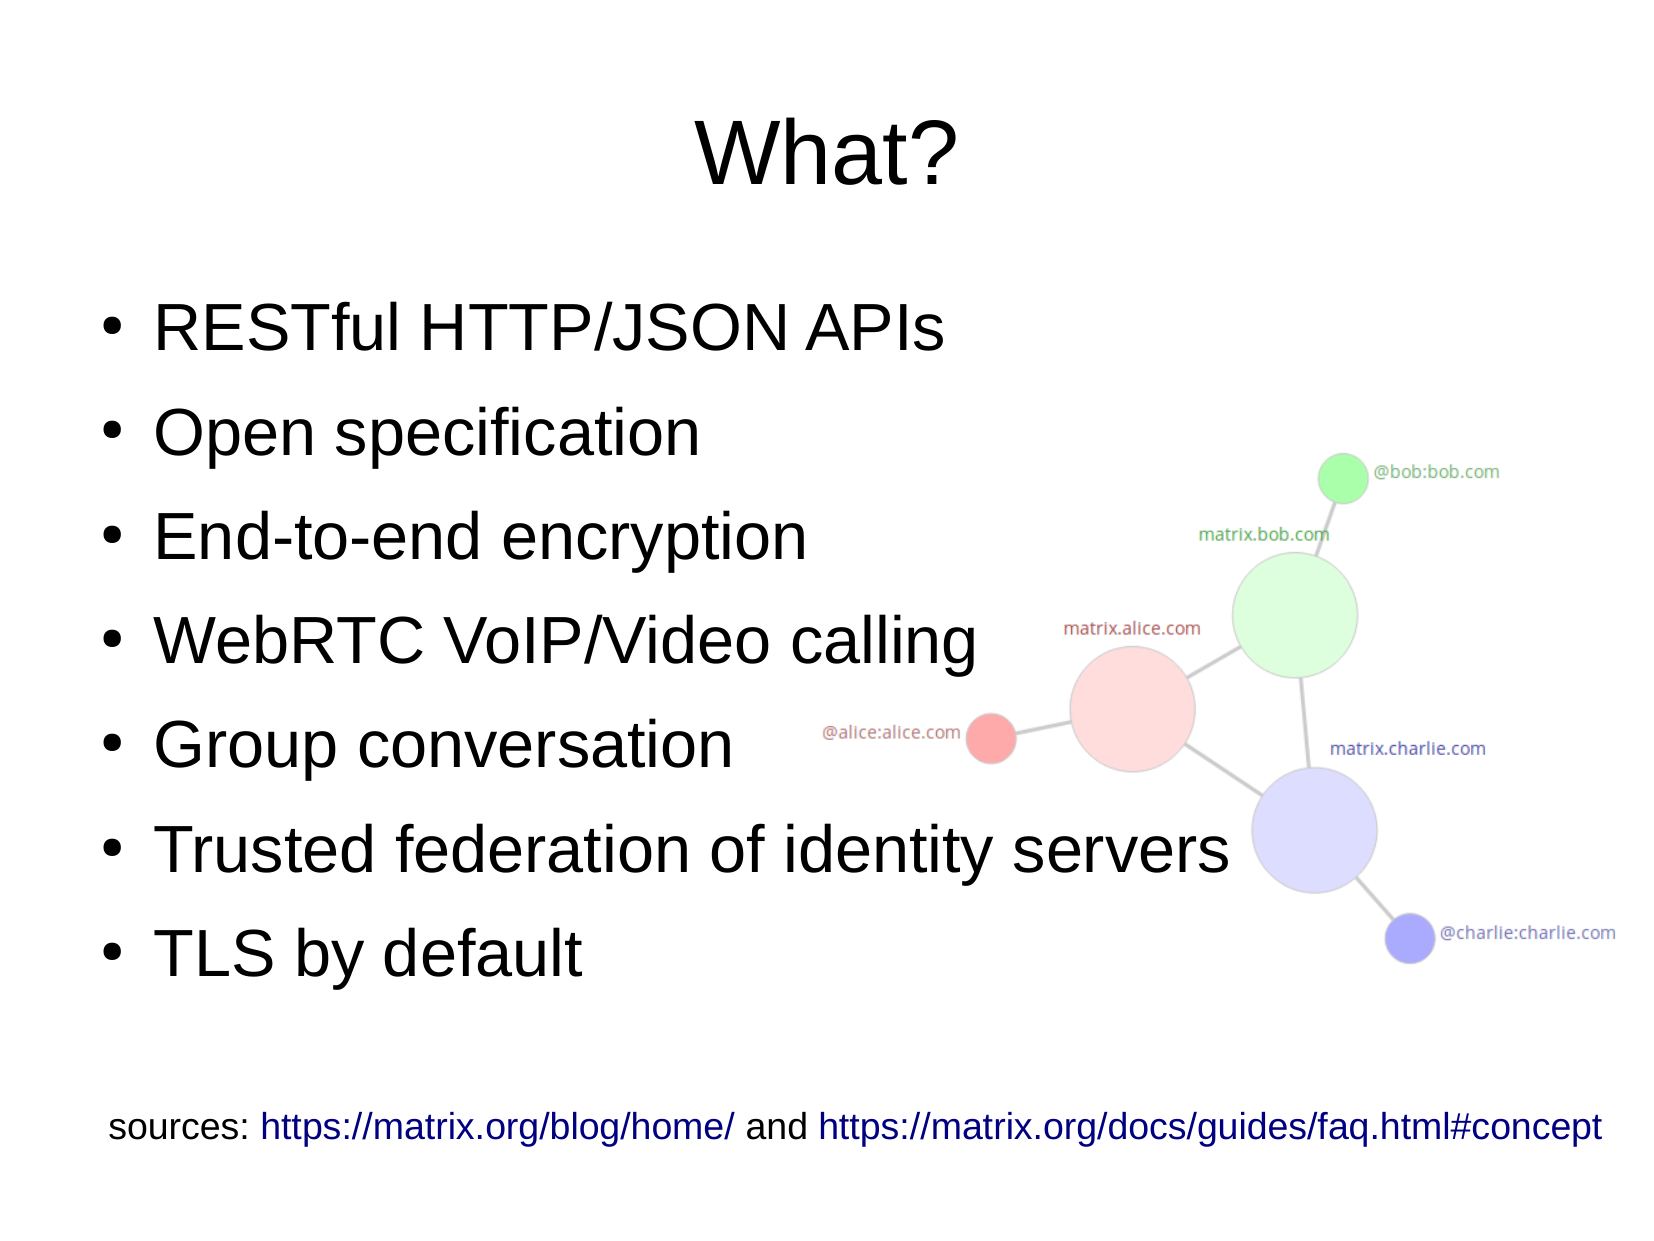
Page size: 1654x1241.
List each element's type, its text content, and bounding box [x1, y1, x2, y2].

list RESTful HTTP/JSON APIs Open specification End-to-end encryption WebRTC VoIP/Video calling Group conversation Trusted federation of identity servers TLS by default [82, 290, 1571, 1010]
text_box sources: https://matrix.org/blog/home/ and https://matrix.org/docs/guides/faq.html#concept [93, 1098, 1618, 1156]
picture [1571, 403, 1630, 993]
title What? [82, 49, 1571, 257]
